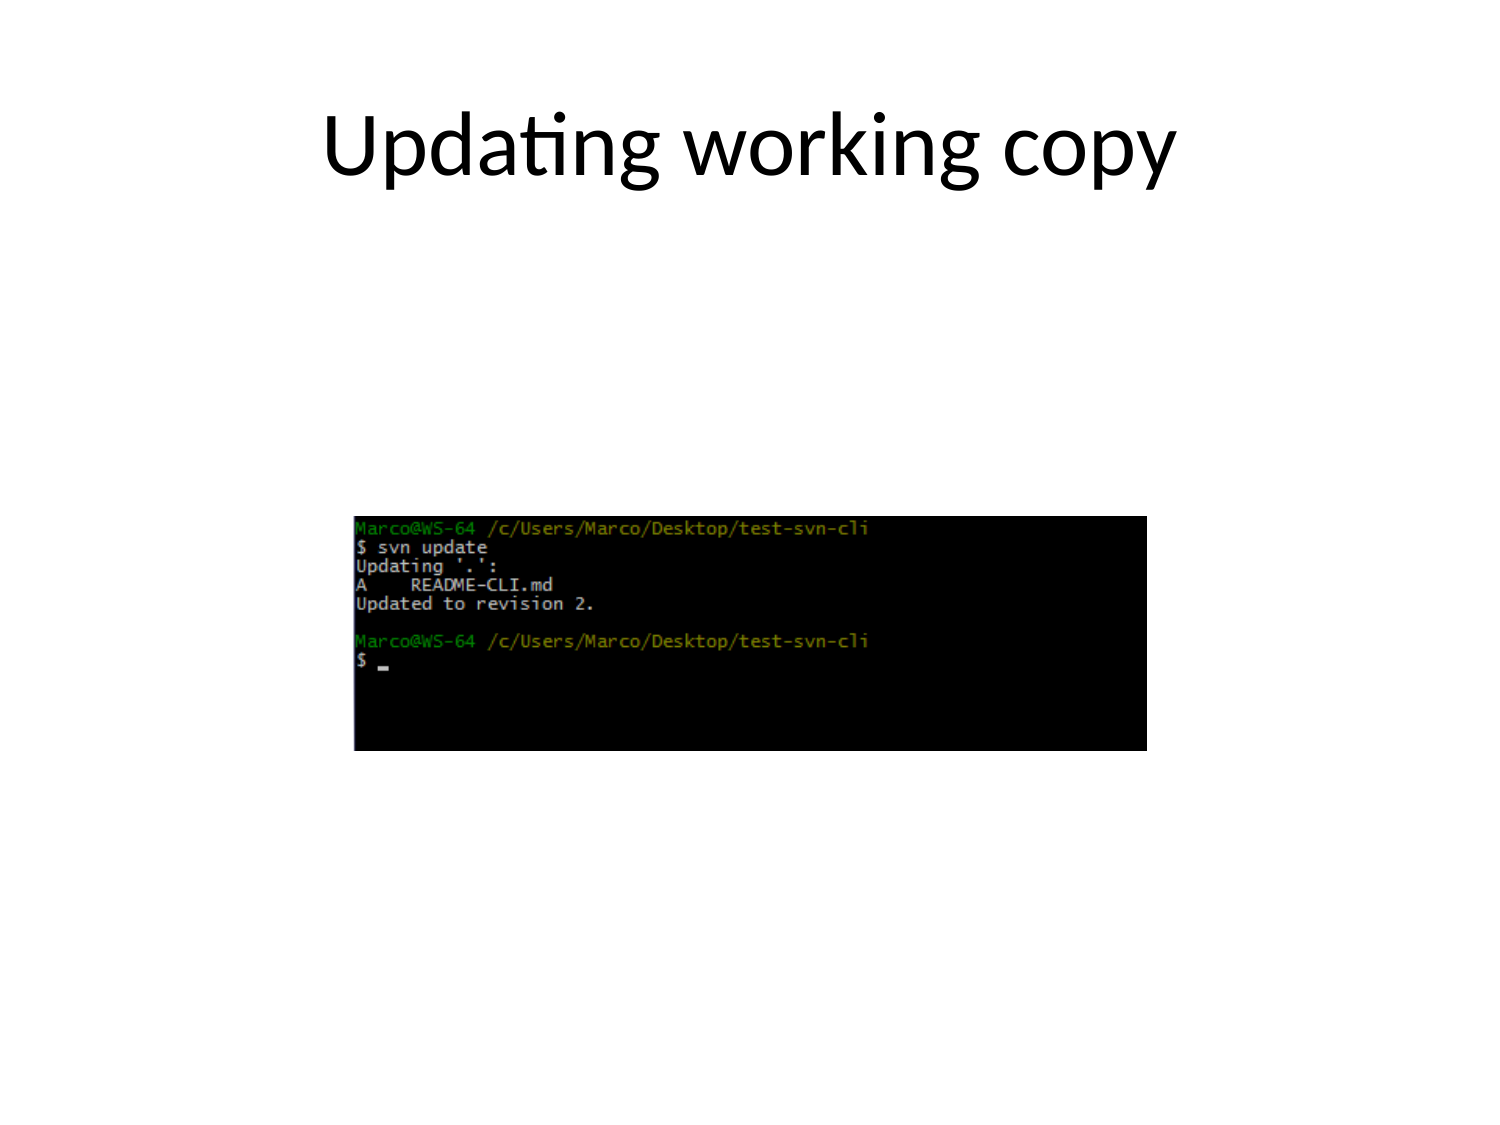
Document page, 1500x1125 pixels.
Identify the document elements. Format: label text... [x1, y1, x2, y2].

title Updating working copy [75, 45, 1426, 233]
picture [353, 516, 1147, 751]
